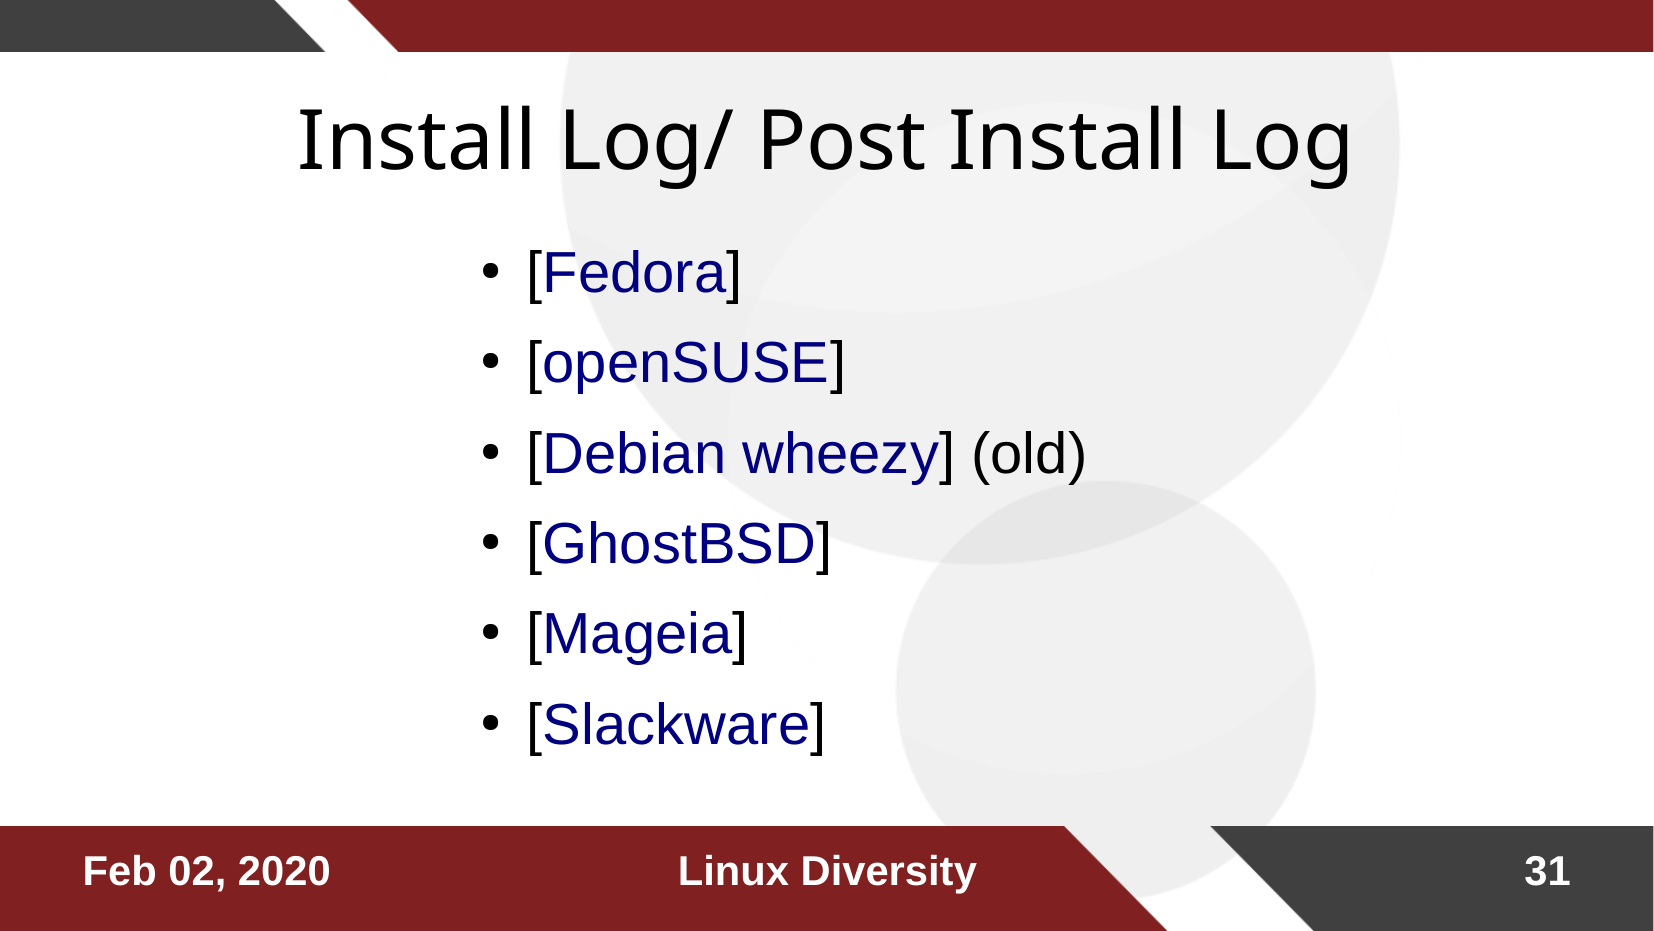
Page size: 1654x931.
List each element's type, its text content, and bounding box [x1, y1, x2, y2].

picture [0, 826, 1654, 931]
list [Fedora] [openSUSE] [Debian wheezy] (old) [GhostBSD] [Mageia] [Slackware] [465, 239, 1186, 757]
title Install Log/ Post Install Log [82, 59, 1571, 216]
picture [0, 0, 1654, 52]
